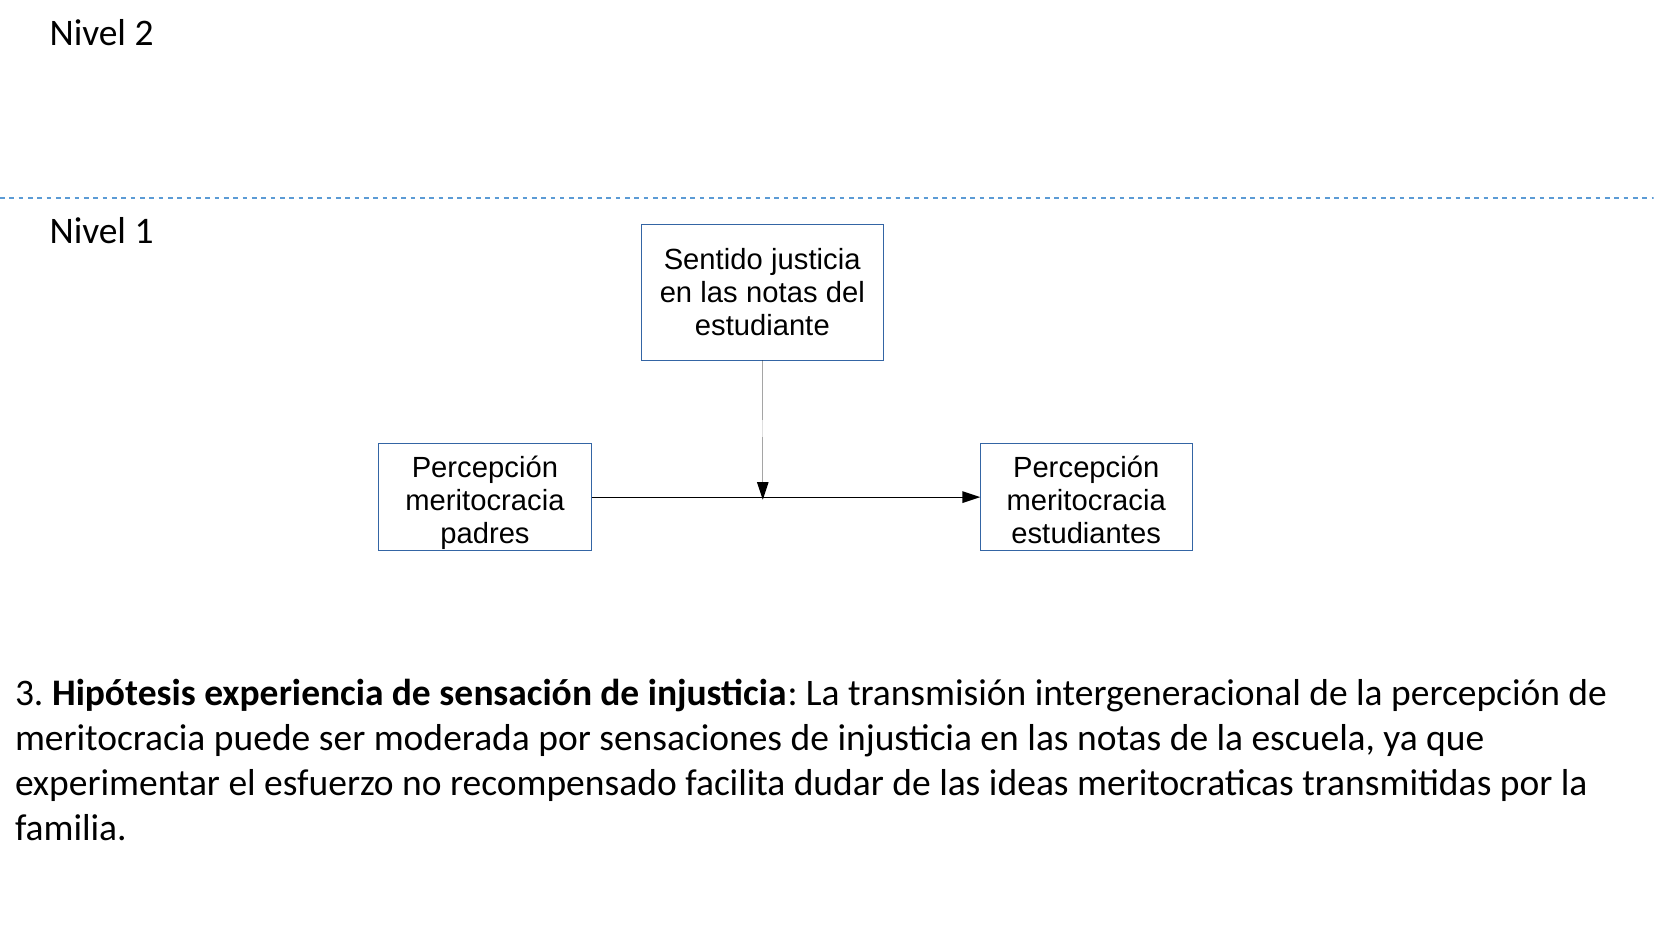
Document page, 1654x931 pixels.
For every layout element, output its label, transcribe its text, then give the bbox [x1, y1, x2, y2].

text_box Percepción meritocracia padres [378, 443, 592, 551]
text_box Nivel 1 [34, 198, 171, 259]
text_box Sentido justicia en las notas del estudiante [641, 224, 884, 361]
text_box Percepción meritocracia estudiantes [980, 443, 1193, 551]
text_box 3. Hipótesis experiencia de sensación de injusticia: La transmisión intergeneracional de la percepción de meritocracia puede ser moderada por sensaciones de injusticia en las notas de la escuela, ya que experimentar el esfuerzo no recompensado facilita dudar de las ideas meritocraticas transmitidas por la familia. [0, 660, 1654, 858]
text_box Nivel 2 [34, 0, 171, 61]
